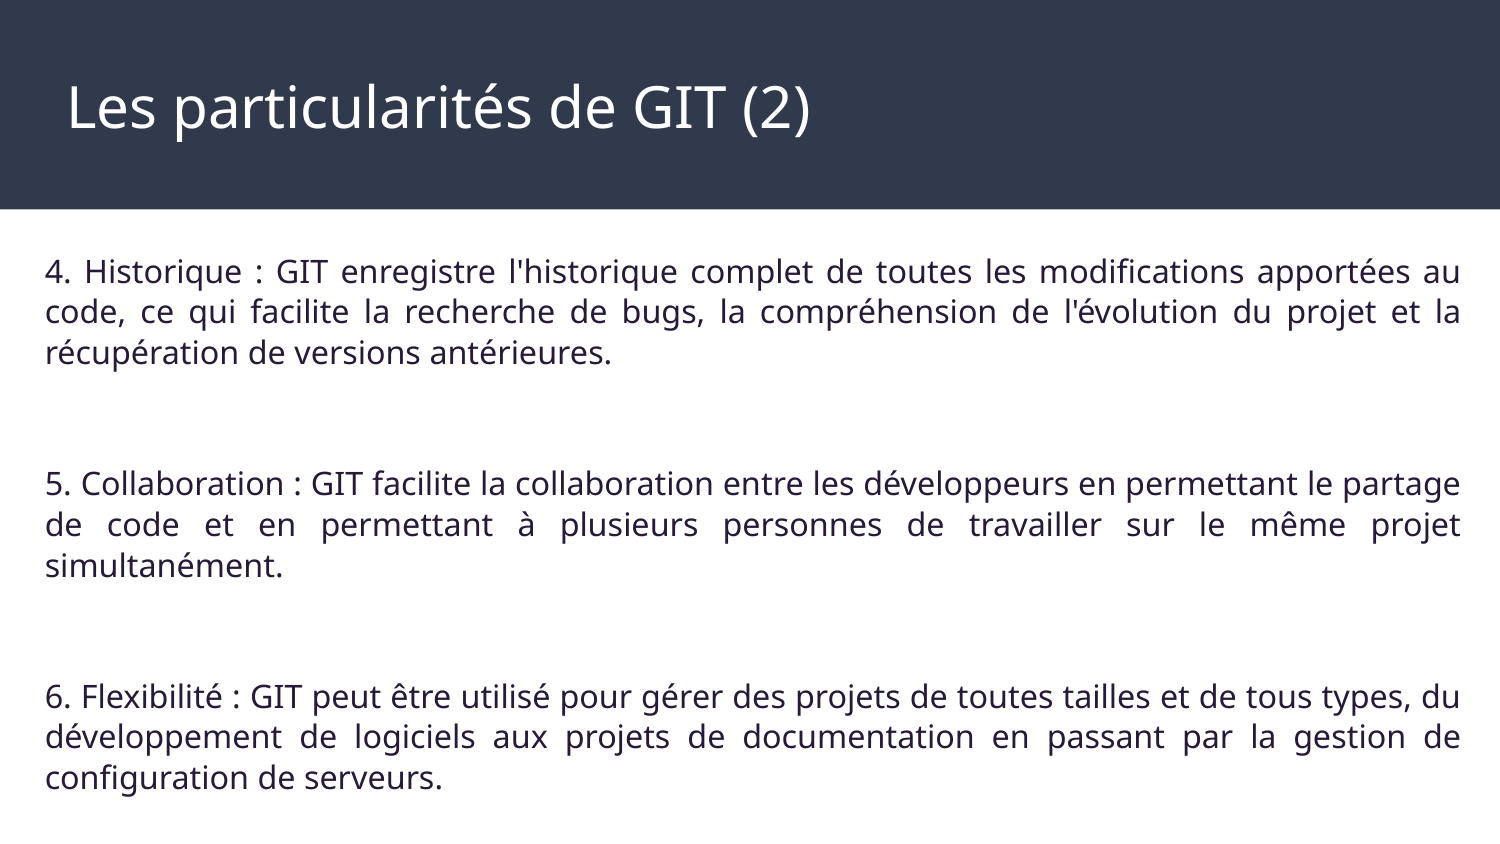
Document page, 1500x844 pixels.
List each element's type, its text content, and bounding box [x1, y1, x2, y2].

list 4. Historique : GIT enregistre l'historique complet de toutes les modifications apportées au code, ce qui facilite la recherche de bugs, la compréhension de l'évolution du projet et la récupération de versions antérieures. 5. Collaboration : GIT facilite la collaboration entre les développeurs en permettant le partage de code et en permettant à plusieurs personnes de travailler sur le même projet simultanément. 6. Flexibilité : GIT peut être utilisé pour gérer des projets de toutes tailles et de tous types, du développement de logiciels aux projets de documentation en passant par la gestion de configuration de serveurs. [29, 234, 1477, 844]
title Les particularités de GIT (2) [51, 50, 1449, 193]
